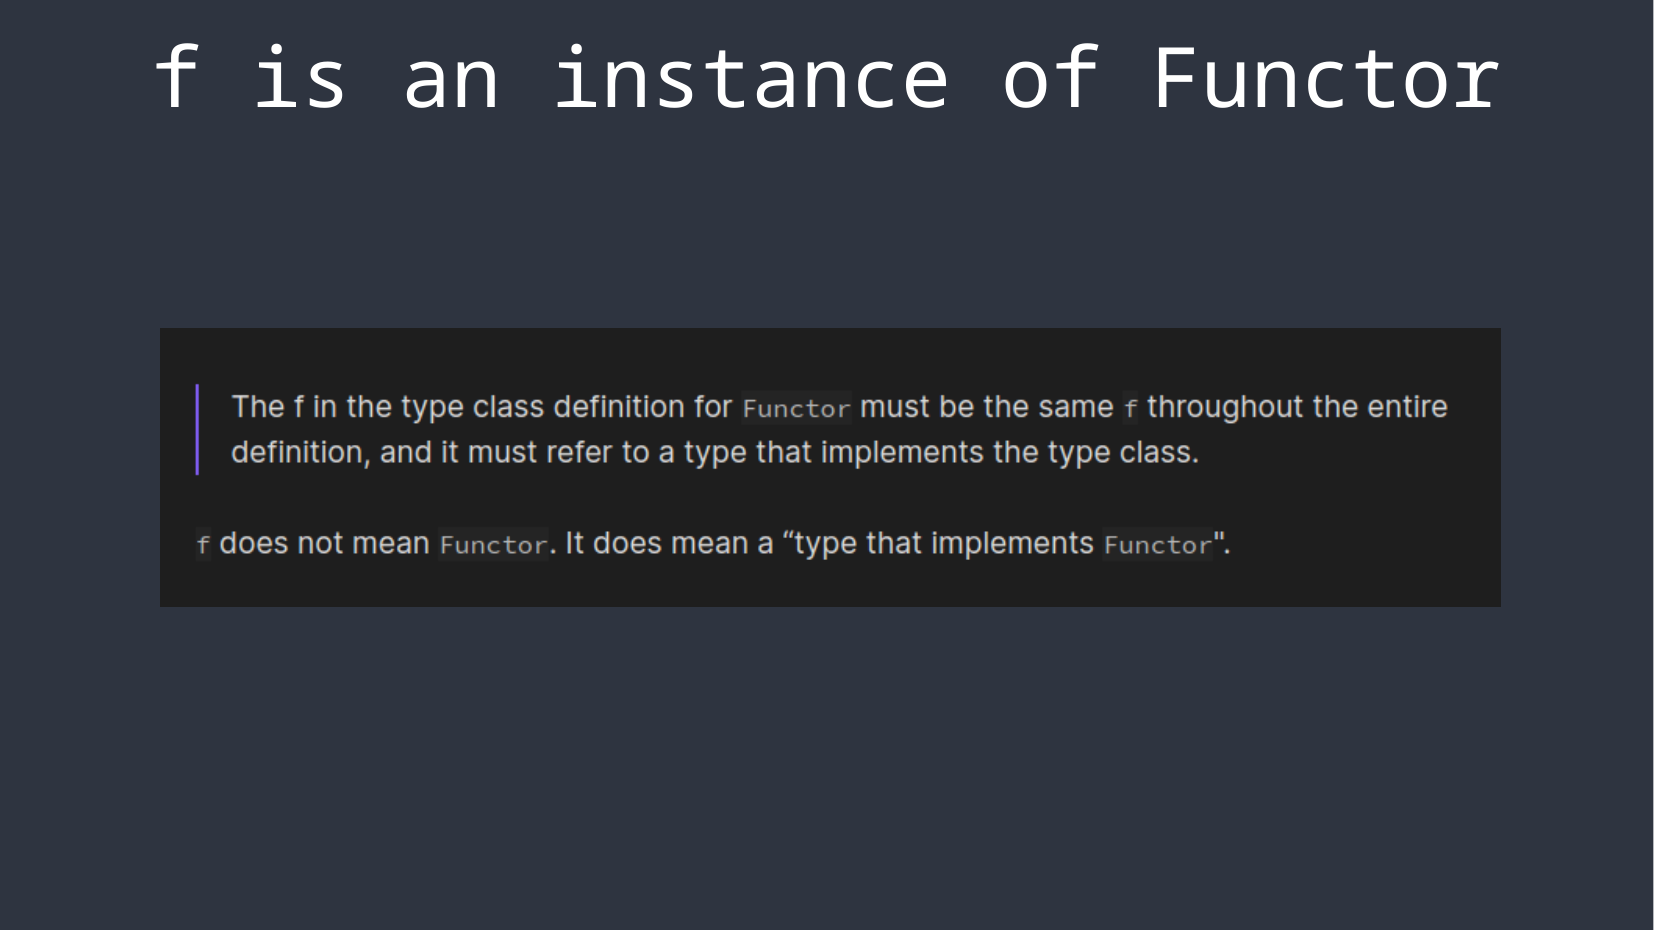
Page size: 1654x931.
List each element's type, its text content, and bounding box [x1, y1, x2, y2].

title f is an instance of Functor [82, 37, 1571, 113]
picture [160, 328, 1501, 607]
